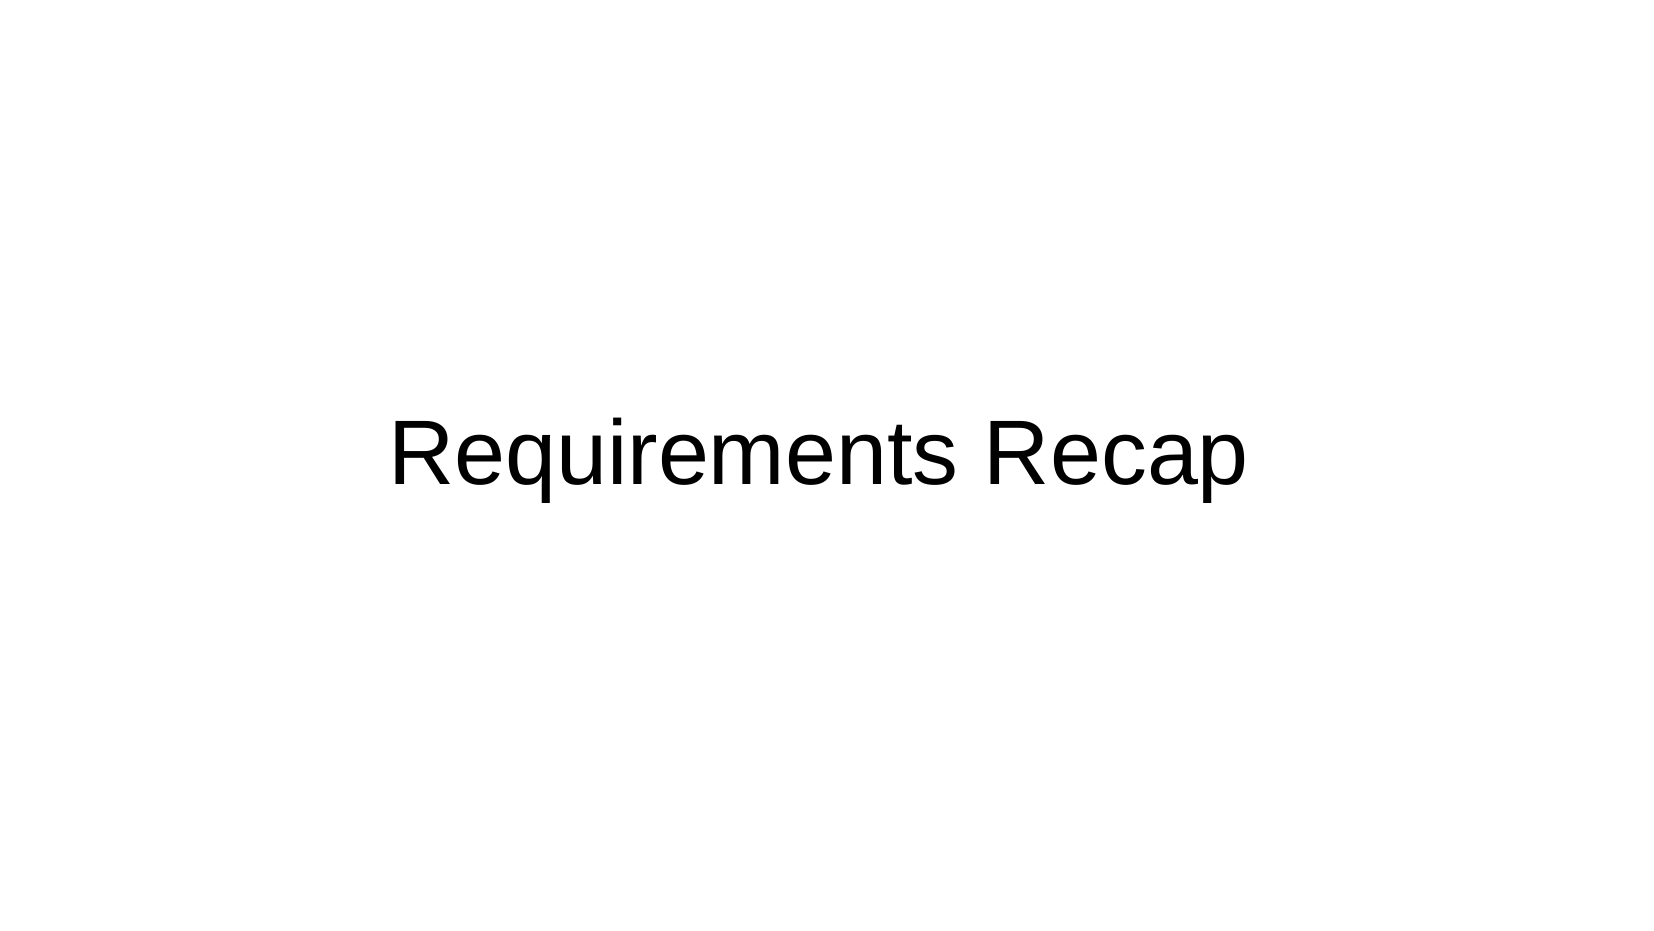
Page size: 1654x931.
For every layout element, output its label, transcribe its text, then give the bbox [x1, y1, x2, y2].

title Requirements Recap [75, 375, 1564, 531]
